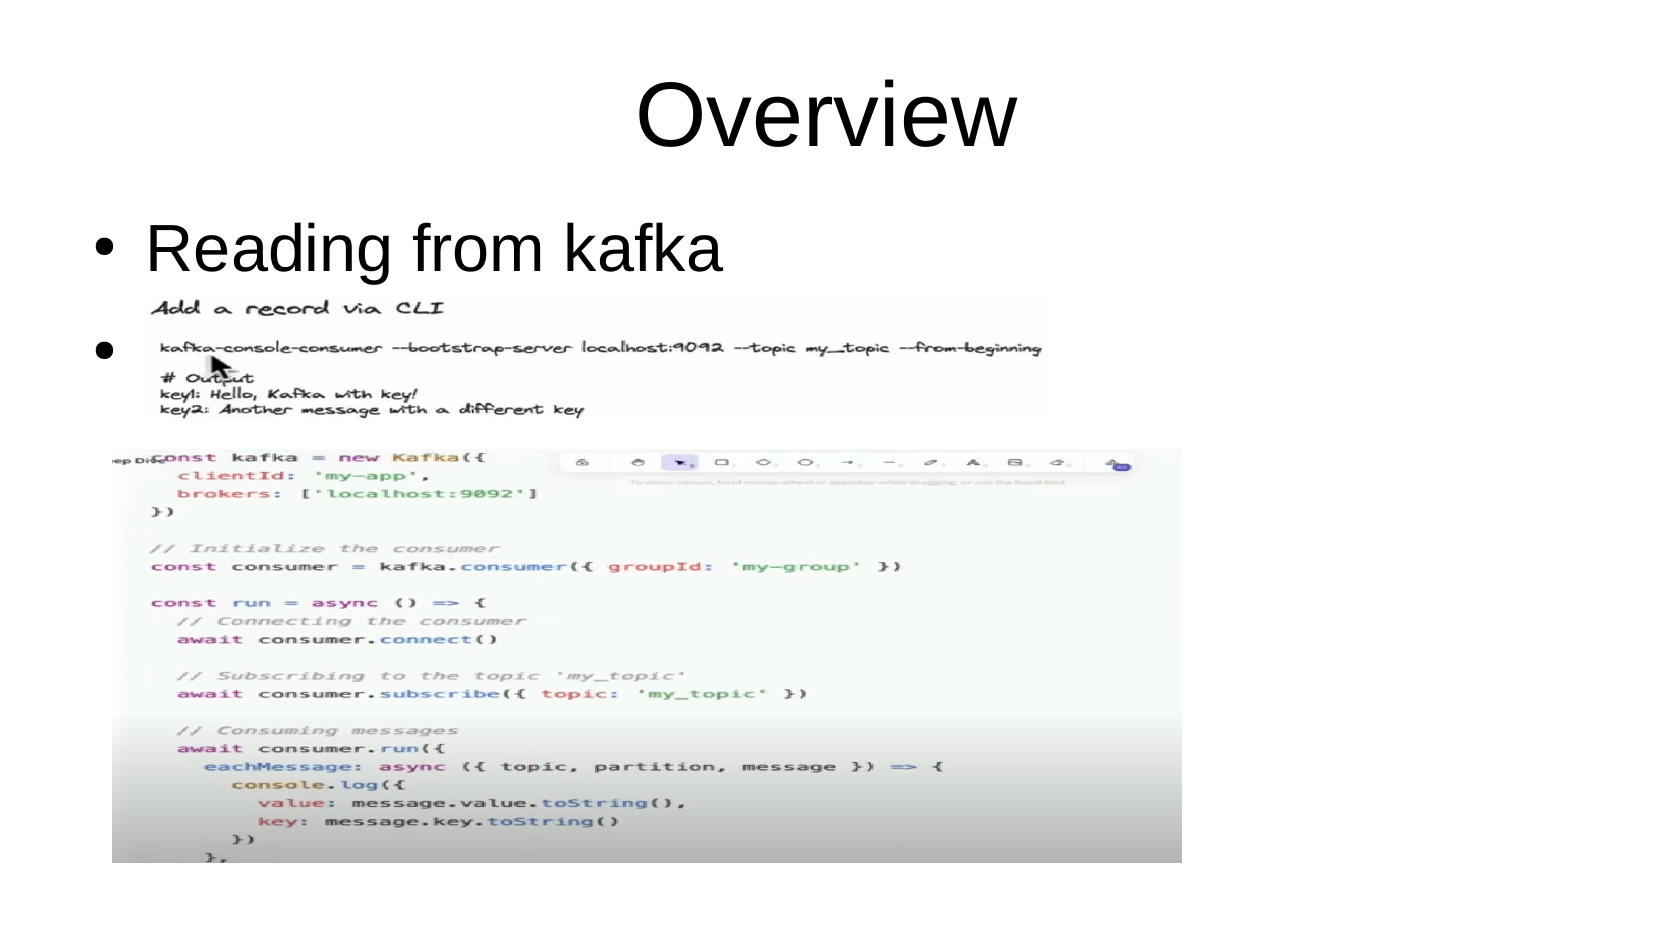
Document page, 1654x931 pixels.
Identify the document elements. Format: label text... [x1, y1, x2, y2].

picture [146, 299, 1051, 419]
list Reading from kafka [75, 210, 1564, 901]
title Overview [82, 37, 1571, 193]
picture [112, 449, 1182, 863]
